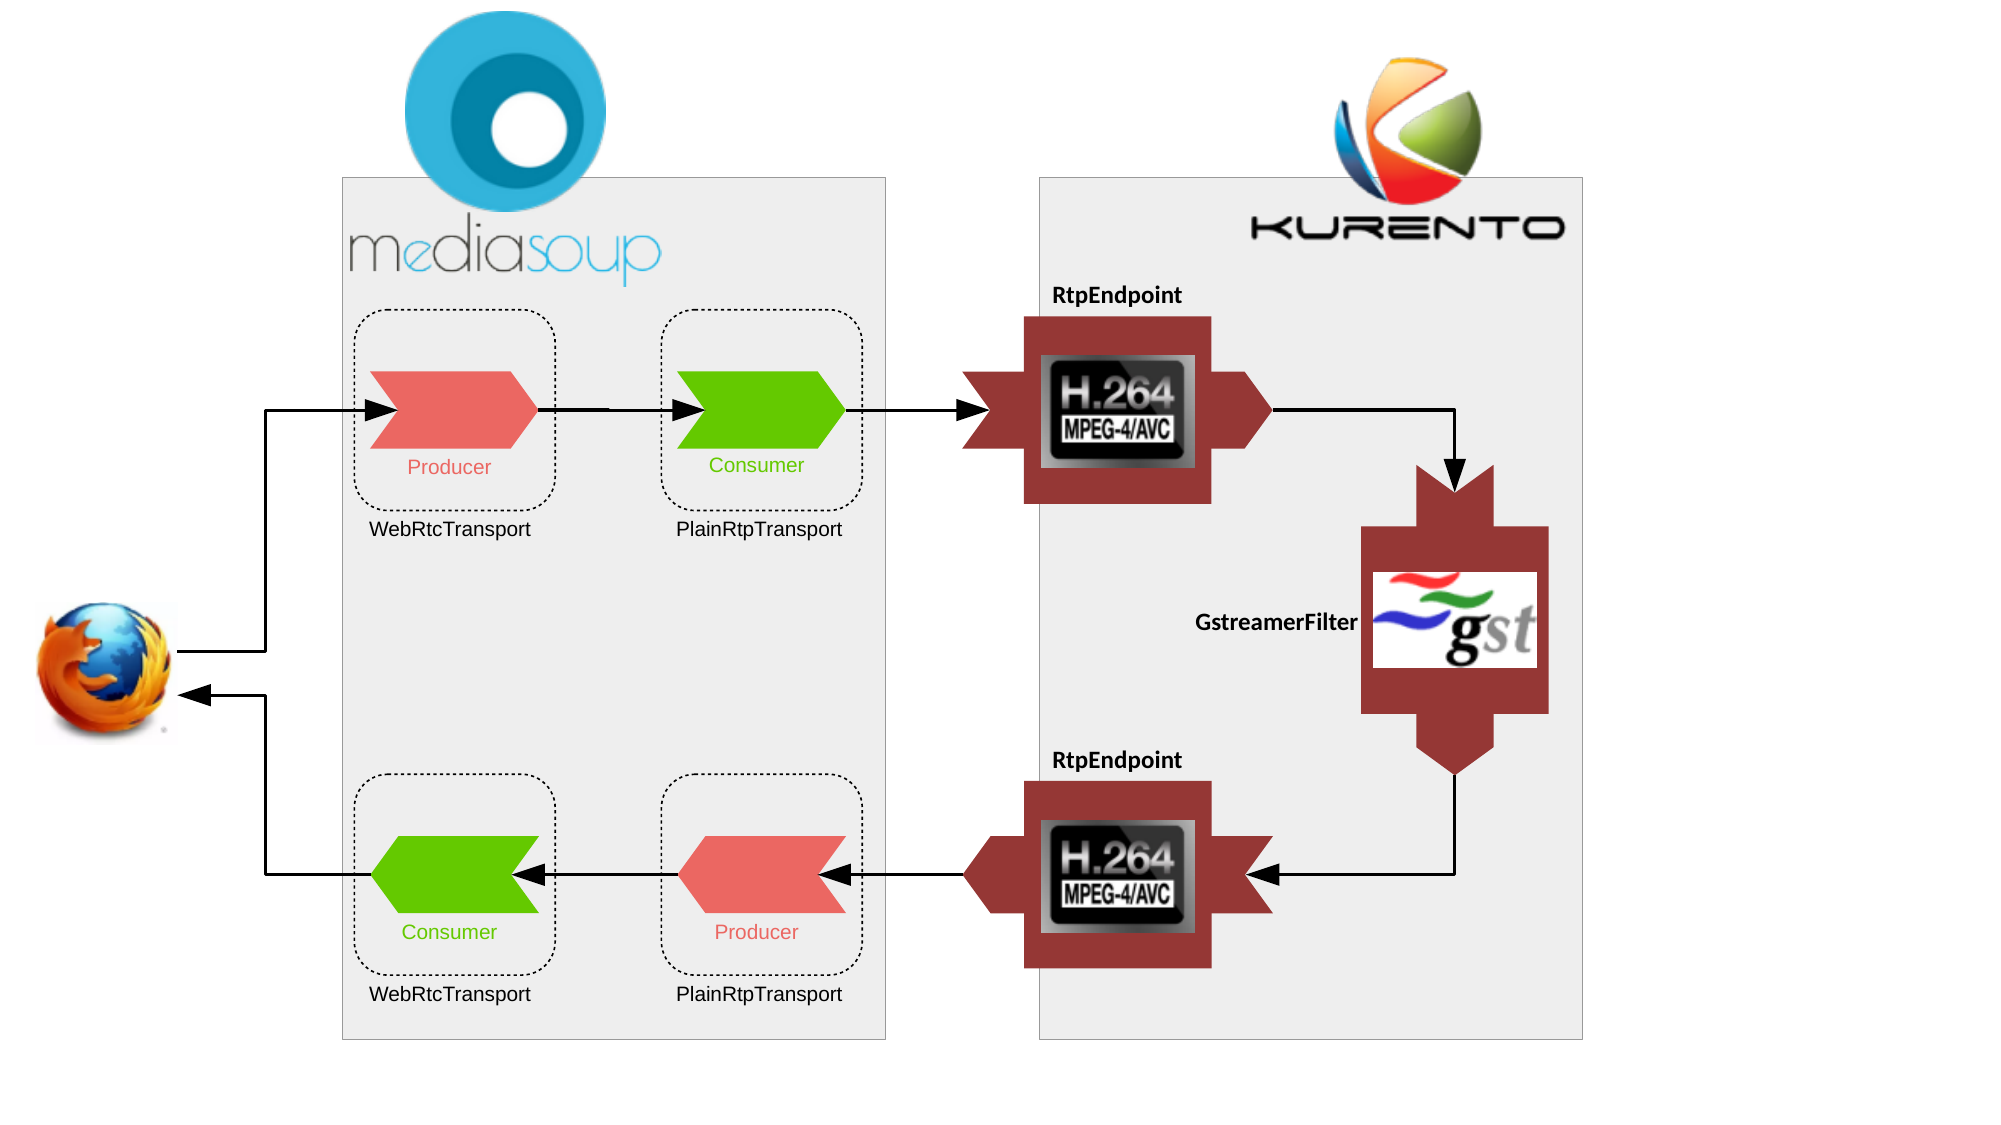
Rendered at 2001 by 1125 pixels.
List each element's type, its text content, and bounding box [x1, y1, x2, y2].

text_box Producer [708, 913, 815, 952]
text_box PlainRtpTransport [670, 510, 863, 549]
picture [1041, 355, 1195, 468]
picture [1373, 572, 1537, 668]
text_box WebRtcTransport [363, 975, 547, 1014]
text_box Producer [401, 448, 508, 487]
text_box Consumer [395, 913, 514, 952]
text_box RtpEndpoint [1037, 736, 1198, 782]
text_box Consumer [702, 446, 821, 485]
text_box RtpEndpoint [1037, 271, 1198, 317]
text_box [962, 177, 1583, 1040]
text_box [342, 177, 886, 1040]
text_box WebRtcTransport [363, 510, 547, 549]
picture [350, 11, 662, 287]
picture [35, 602, 178, 745]
picture [1240, 46, 1583, 252]
text_box GstreamerFilter [1180, 597, 1374, 643]
text_box PlainRtpTransport [670, 975, 863, 1014]
picture [1041, 820, 1195, 933]
